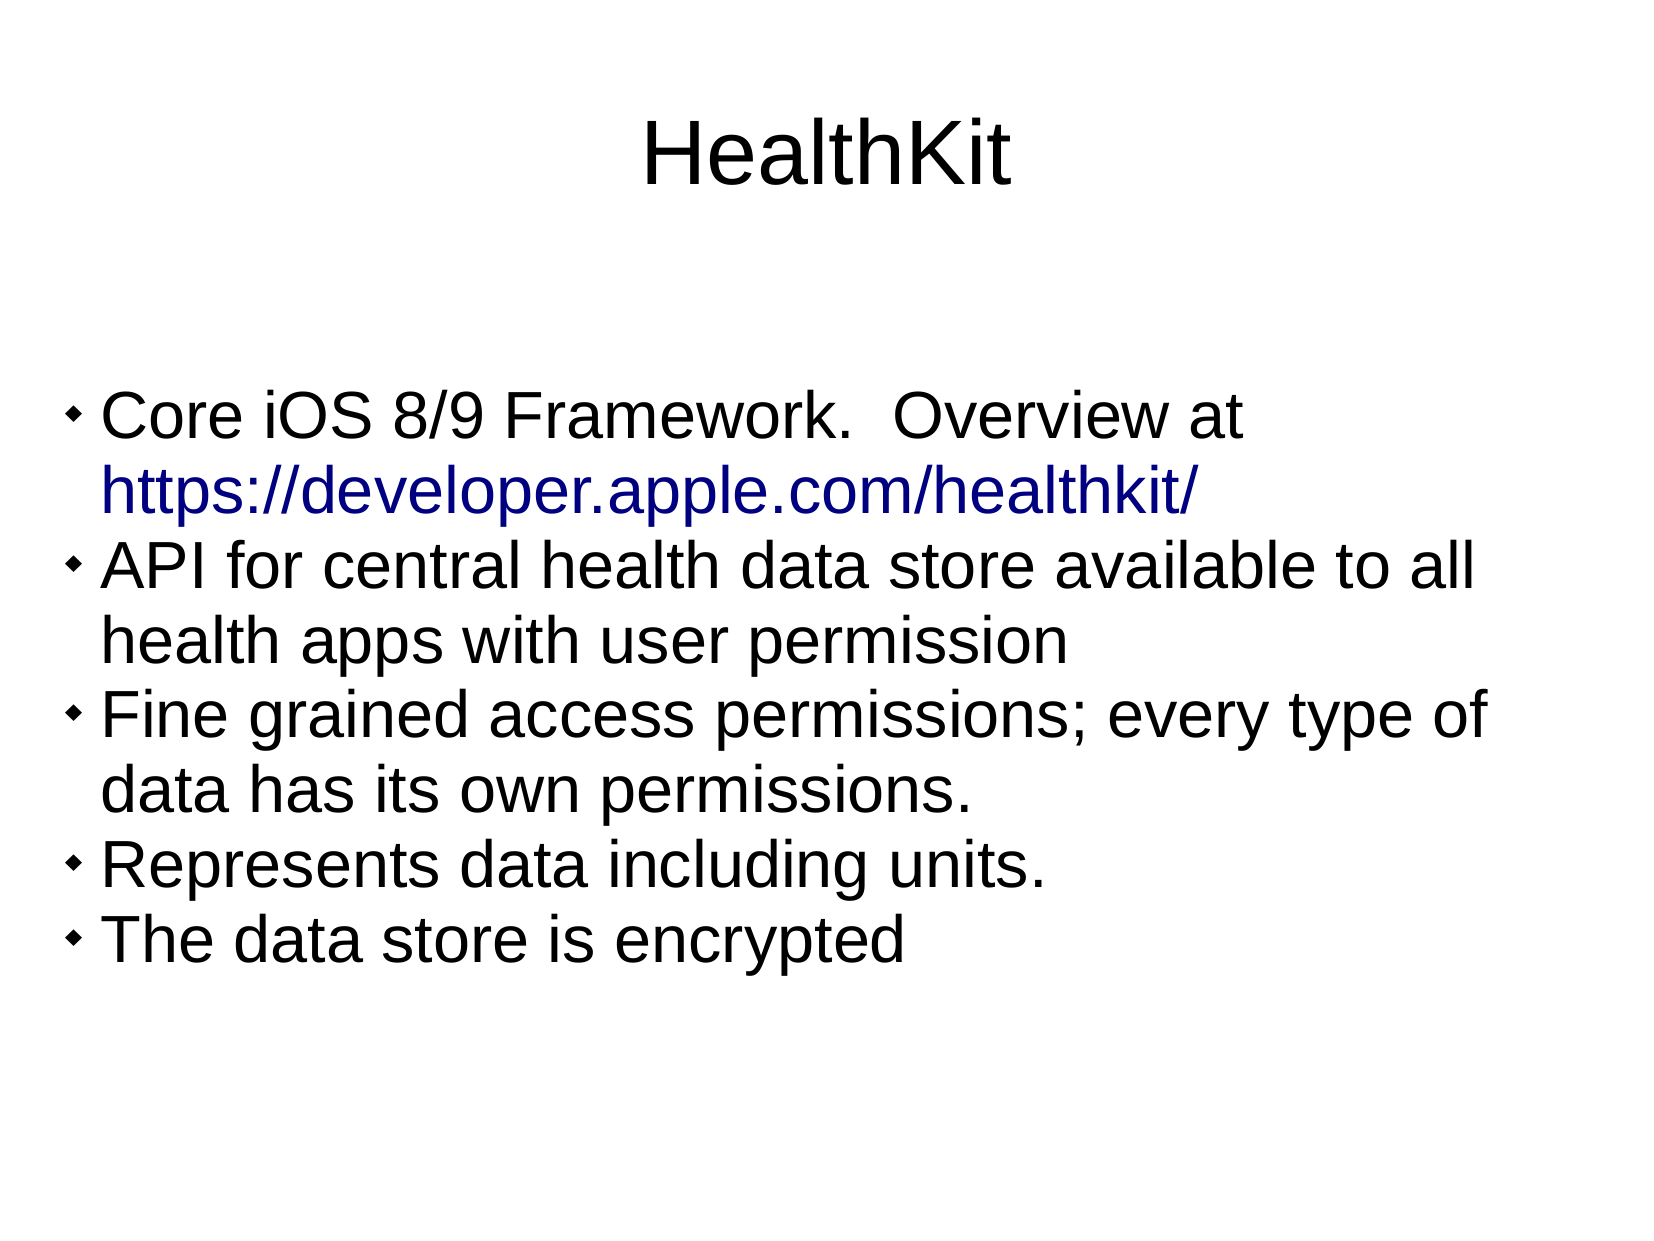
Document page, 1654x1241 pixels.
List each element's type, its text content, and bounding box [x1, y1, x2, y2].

subtitle Core iOS 8/9 Framework. Overview at https://developer.apple.com/healthkit/ API for central health data store available to all health apps with user permission Fine grained access permissions; every type of data has its own permissions. Represents data including units. The data store is encrypted [23, 317, 1512, 1037]
title HealthKit [82, 49, 1571, 257]
